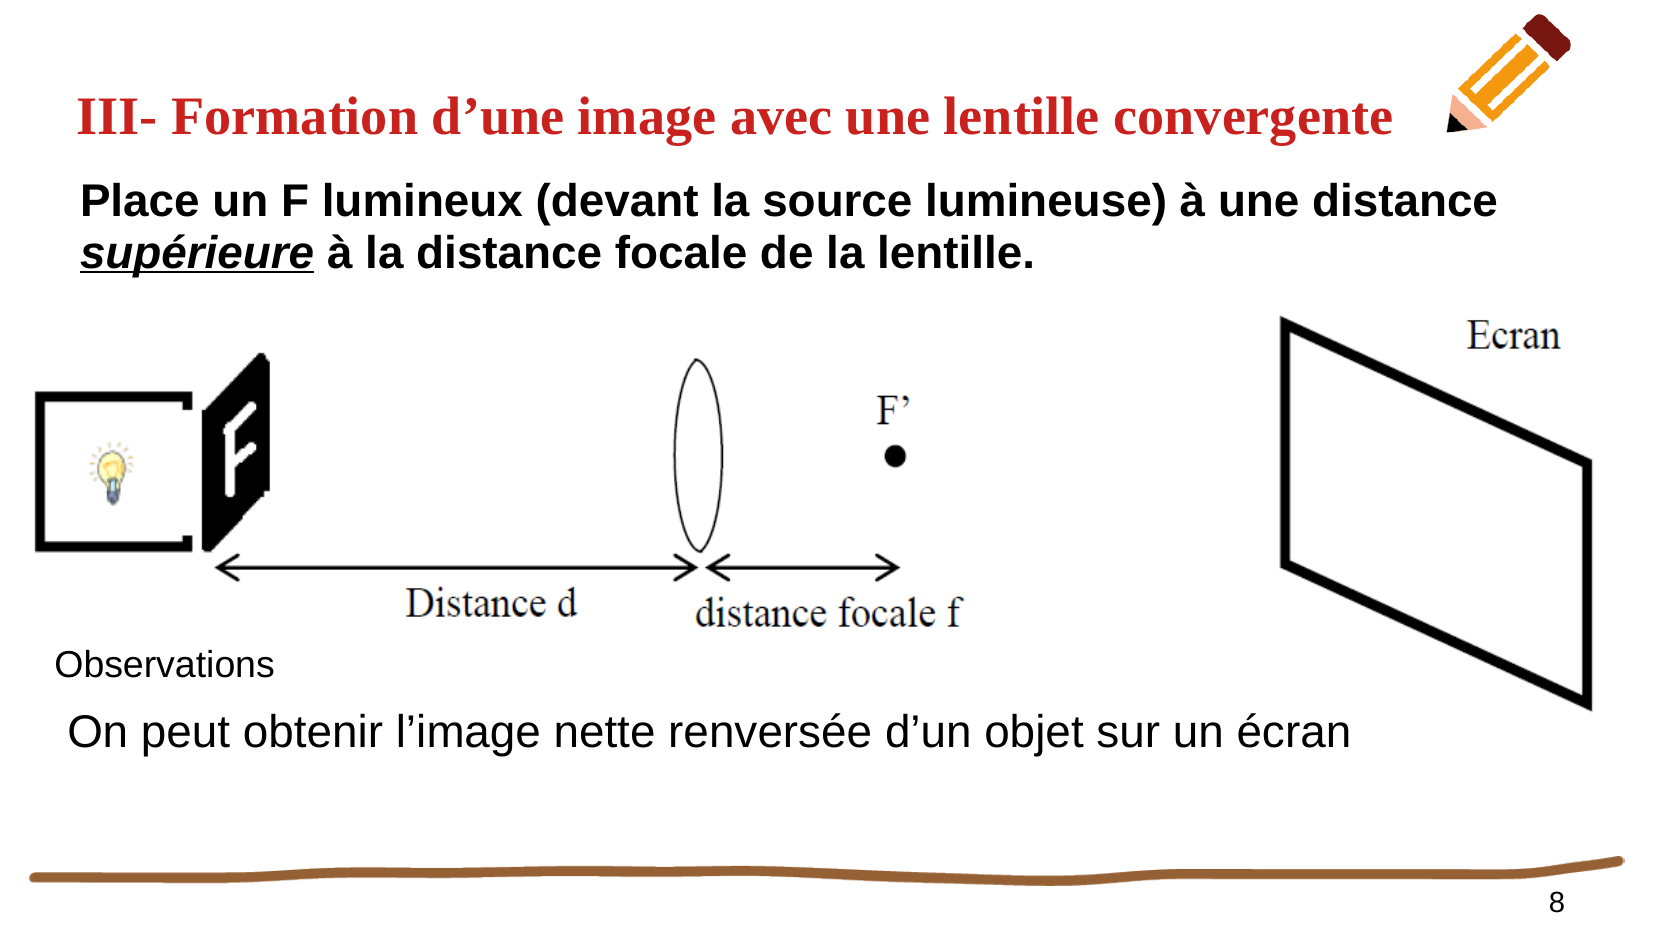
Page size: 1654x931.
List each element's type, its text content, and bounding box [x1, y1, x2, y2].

picture [29, 856, 1625, 886]
text_box Observations [39, 636, 290, 693]
title III- Formation d’une image avec une lentille convergente [76, 64, 1436, 168]
text_box Place un F lumineux (devant la source lumineuse) à une distance supérieure à la distance focale de la lentille. [65, 168, 1587, 299]
text_box On peut obtenir l’image nette renversée d’un objet sur un écran [39, 698, 1538, 788]
picture [27, 299, 1607, 721]
picture [1446, 14, 1571, 133]
